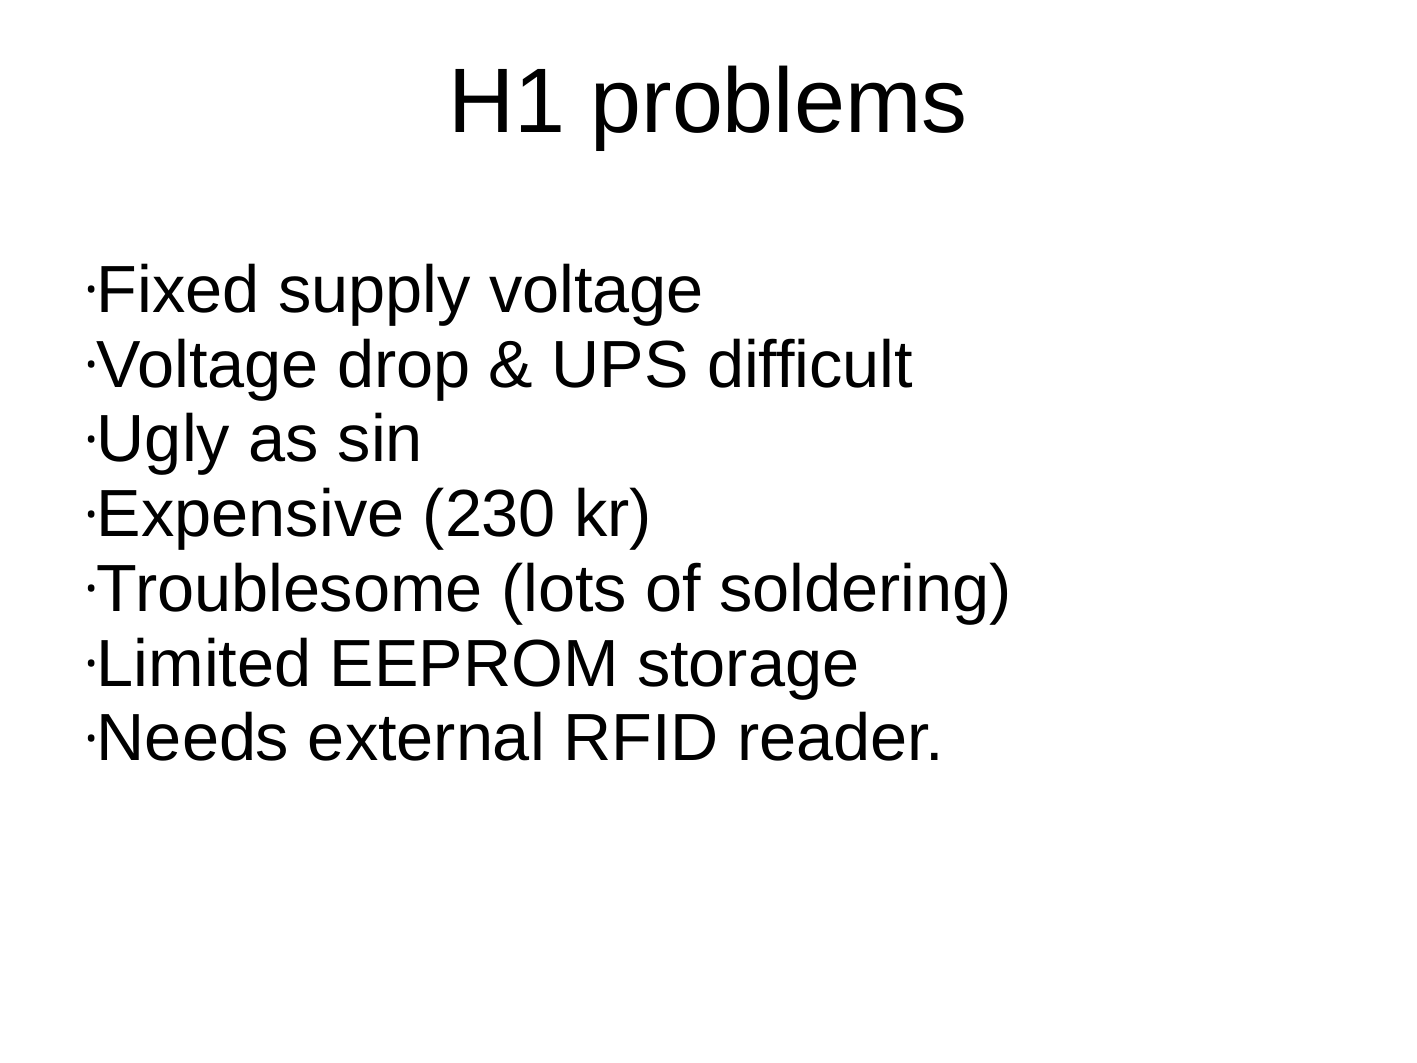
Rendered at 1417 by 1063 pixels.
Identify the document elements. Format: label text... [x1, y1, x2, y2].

text_box H1 problems [70, 42, 1346, 172]
text_box Fixed supply voltage Voltage drop & UPS difficult Ugly as sin Expensive (230 kr) Troublesome (lots of soldering) Limited EEPROM storage Needs external RFID reader. [70, 244, 1346, 841]
